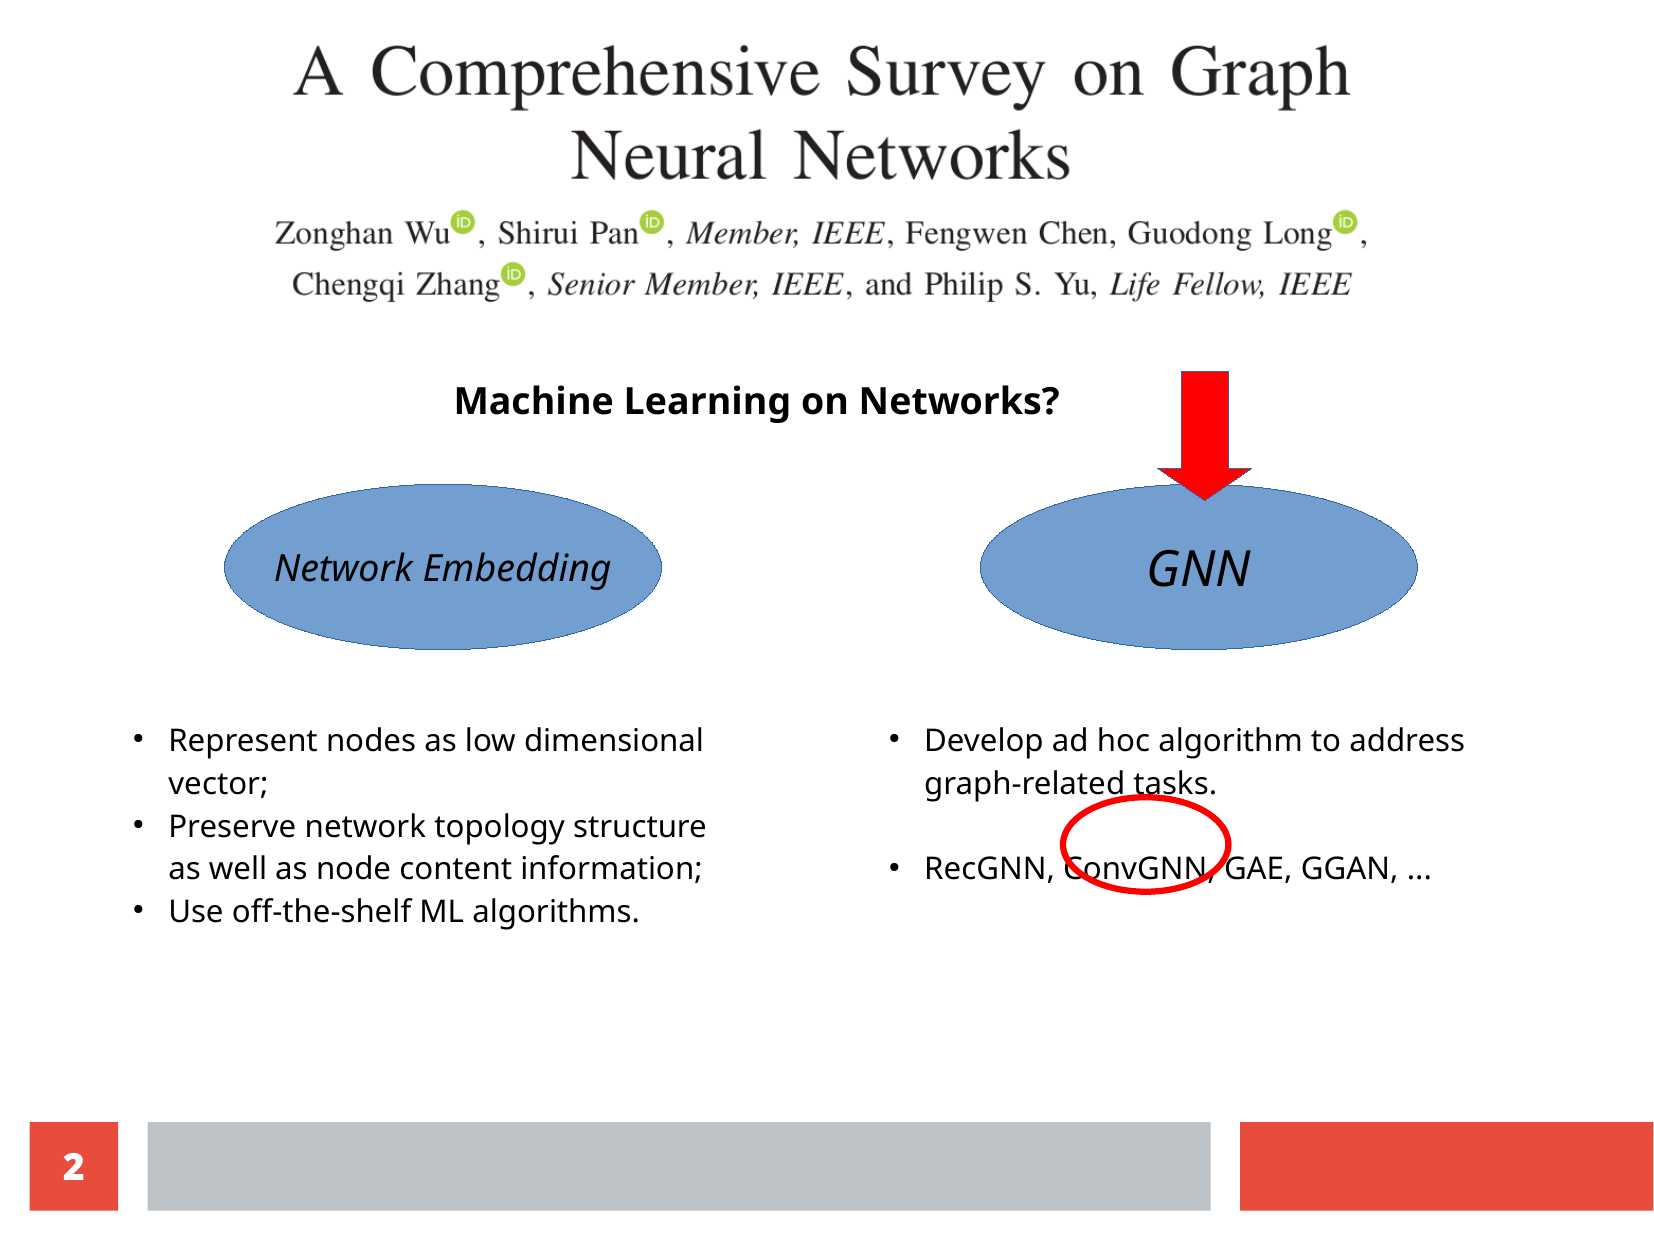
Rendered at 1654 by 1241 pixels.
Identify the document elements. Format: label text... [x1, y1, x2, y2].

text_box Network Embedding [224, 484, 662, 650]
text_box GNN [980, 484, 1418, 650]
picture [0, 0, 1654, 367]
text_box Machine Learning on Networks? [438, 366, 1146, 426]
text_box [1157, 371, 1252, 501]
text_box Represent nodes as low dimensional vector; Preserve network topology structure as well as node content information; Use off-the-shelf ML algorithms. [118, 710, 804, 1016]
text_box Develop ad hoc algorithm to address graph-related tasks. RecGNN, ConvGNN, GAE, GGAN, ... [874, 710, 1560, 1016]
